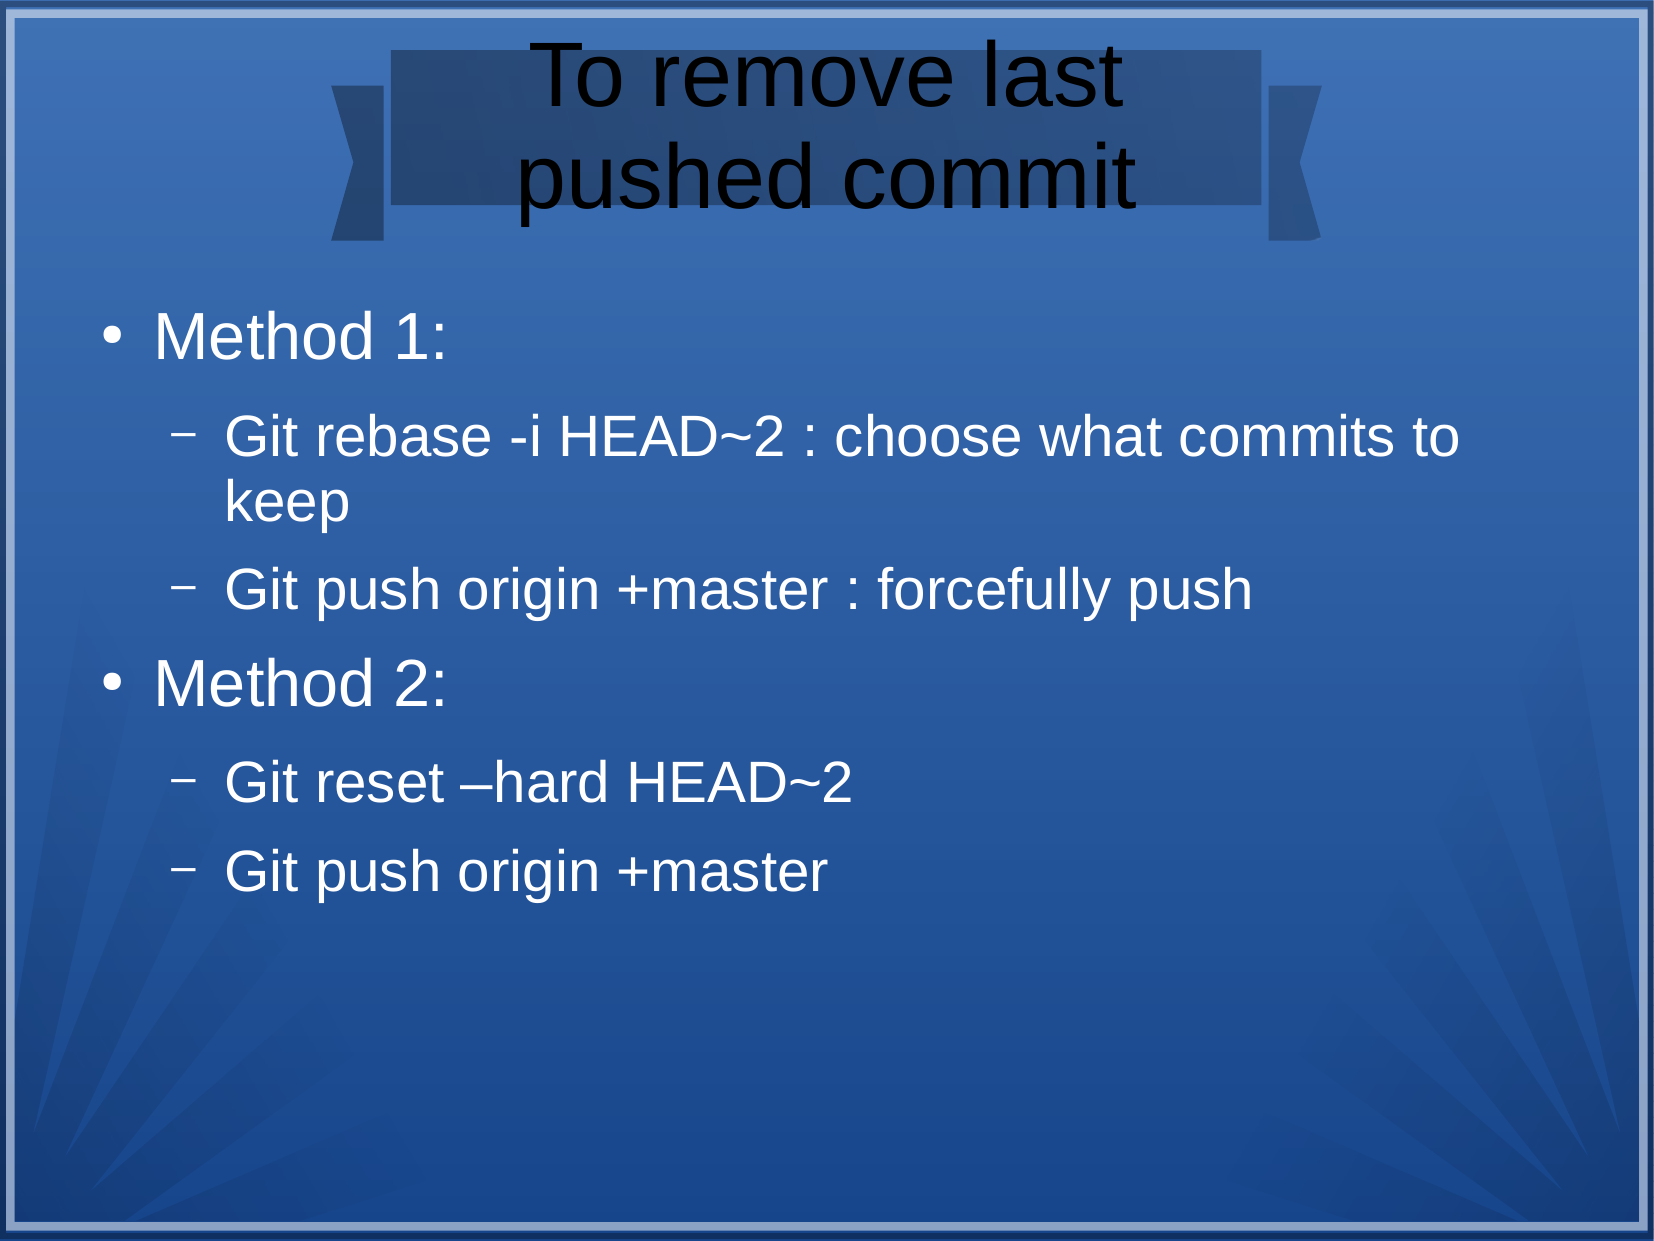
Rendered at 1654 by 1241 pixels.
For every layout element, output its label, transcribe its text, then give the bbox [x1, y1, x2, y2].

list Method 1: Git rebase -i HEAD~2 : choose what commits to keep Git push origin +master : forcefully push Method 2: Git reset –hard HEAD~2 Git push origin +master [82, 299, 1571, 1241]
title To remove last pushed commit [389, 22, 1264, 230]
